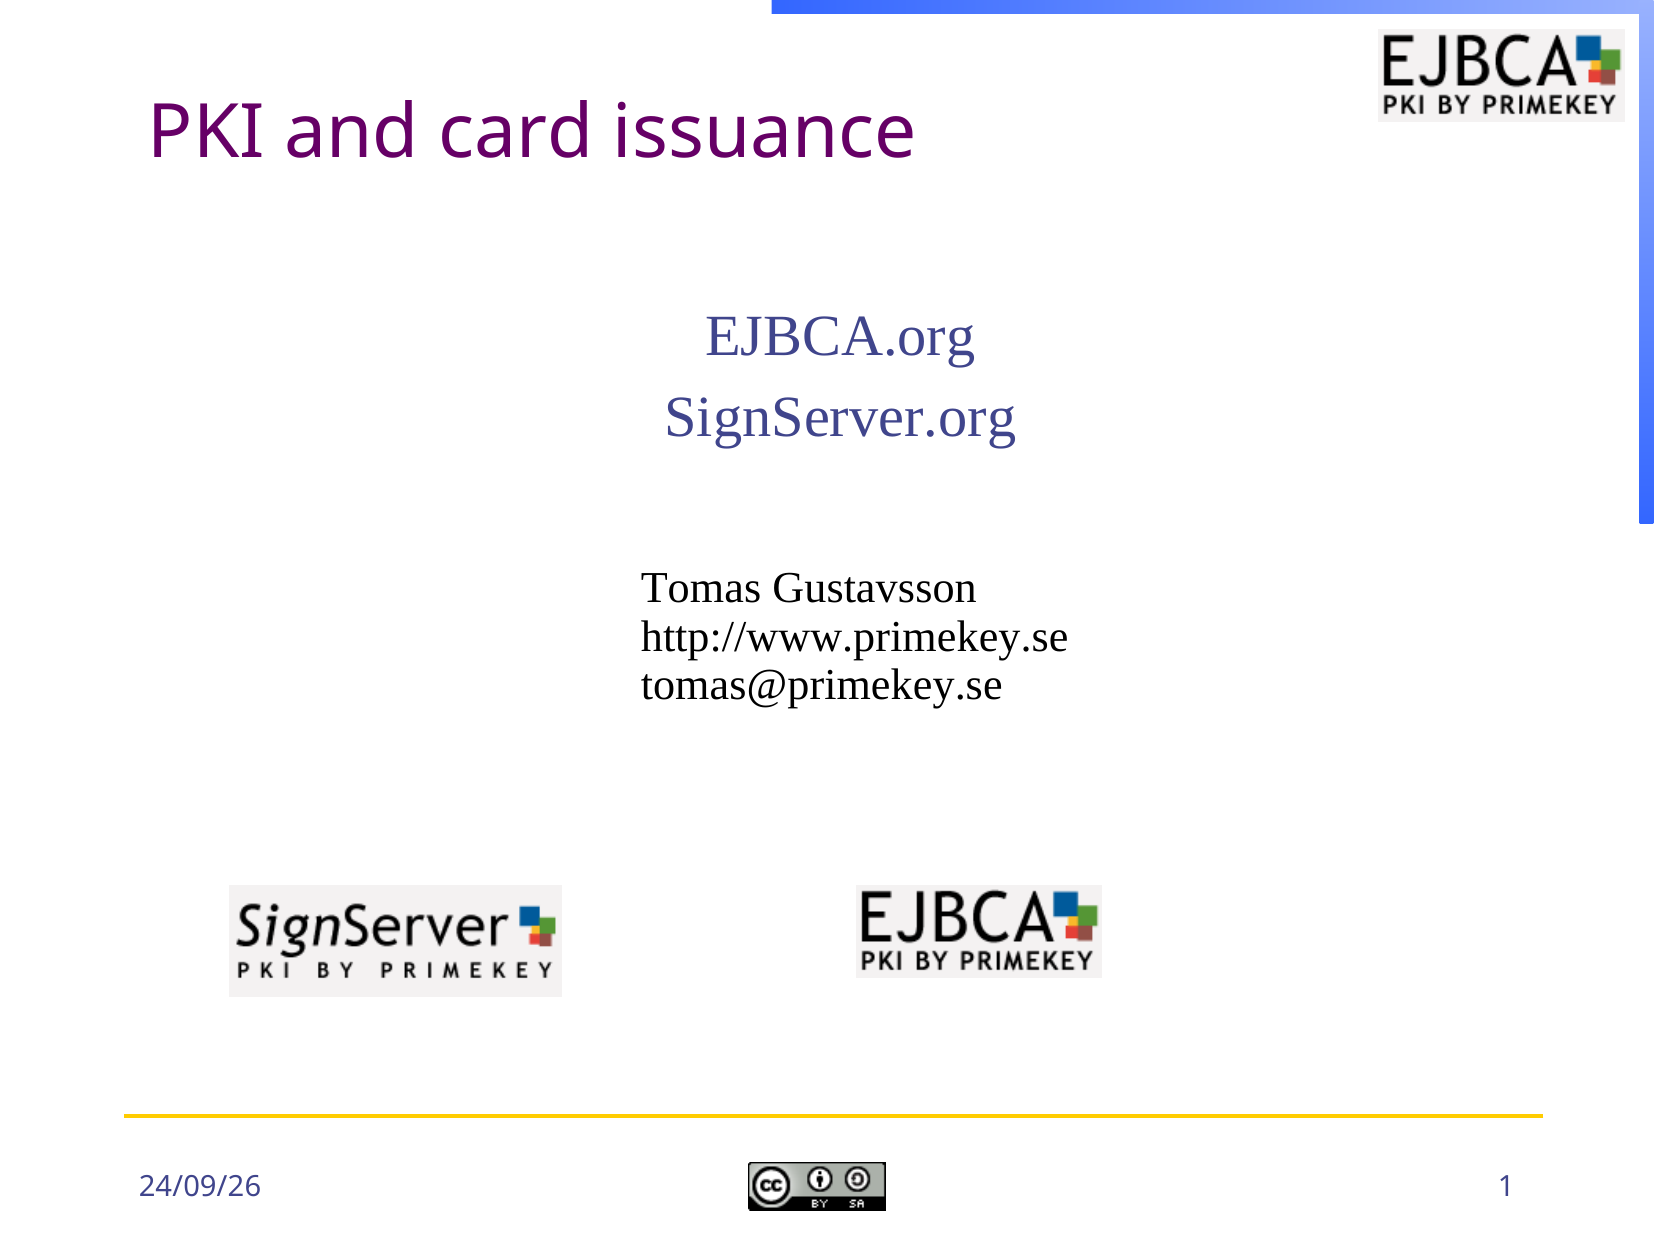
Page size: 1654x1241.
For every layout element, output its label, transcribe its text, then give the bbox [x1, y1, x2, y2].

text_box Tomas Gustavsson http://www.primekey.se tomas@primekey.se [625, 555, 1085, 731]
picture [856, 885, 1102, 978]
list EJBCA.org SignServer.org [137, 303, 1544, 532]
picture [229, 885, 562, 997]
picture [1378, 29, 1625, 122]
picture [748, 1162, 886, 1211]
title PKI and card issuance [147, 20, 1264, 237]
